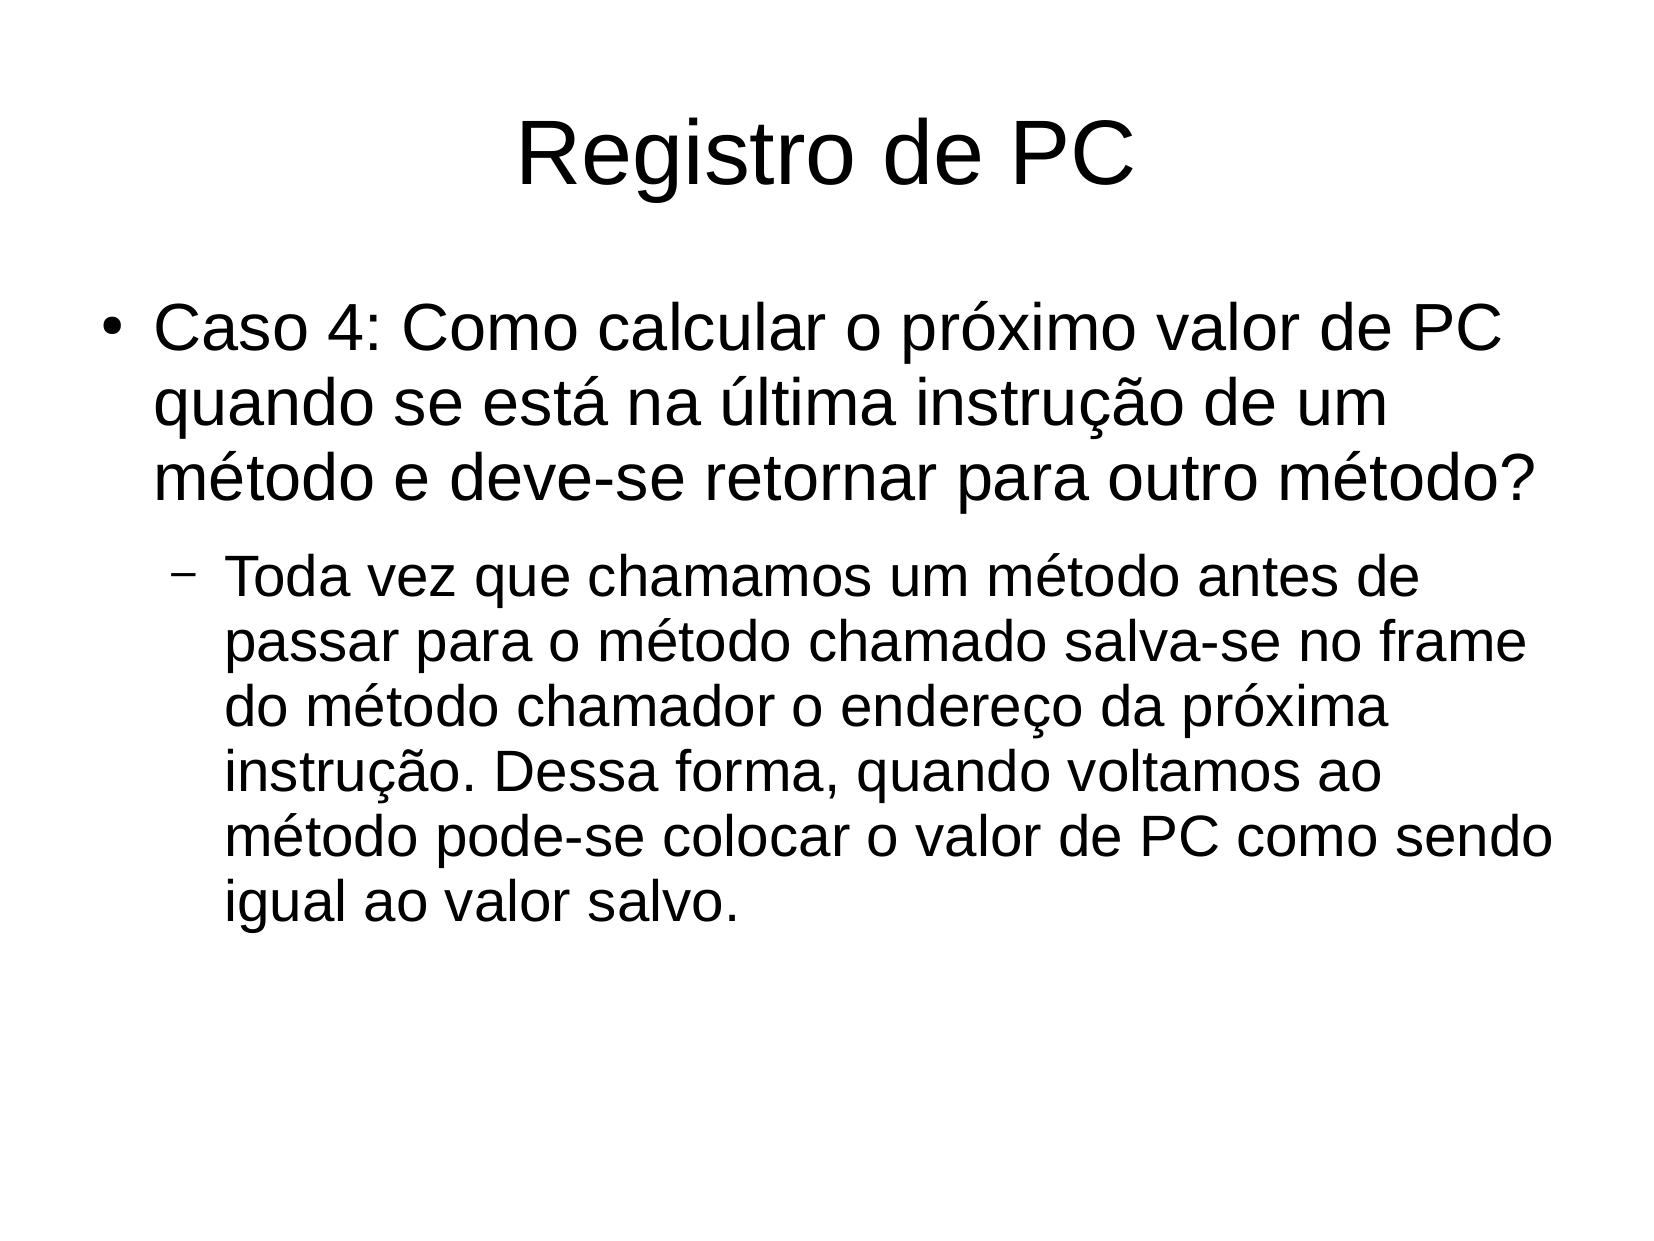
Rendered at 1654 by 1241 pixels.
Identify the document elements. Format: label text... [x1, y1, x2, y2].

list Caso 4: Como calcular o próximo valor de PC quando se está na última instrução de um método e deve-se retornar para outro método? Toda vez que chamamos um método antes de passar para o método chamado salva-se no frame do método chamador o endereço da próxima instrução. Dessa forma, quando voltamos ao método pode-se colocar o valor de PC como sendo igual ao valor salvo. [82, 290, 1571, 1010]
title Registro de PC [82, 49, 1571, 257]
